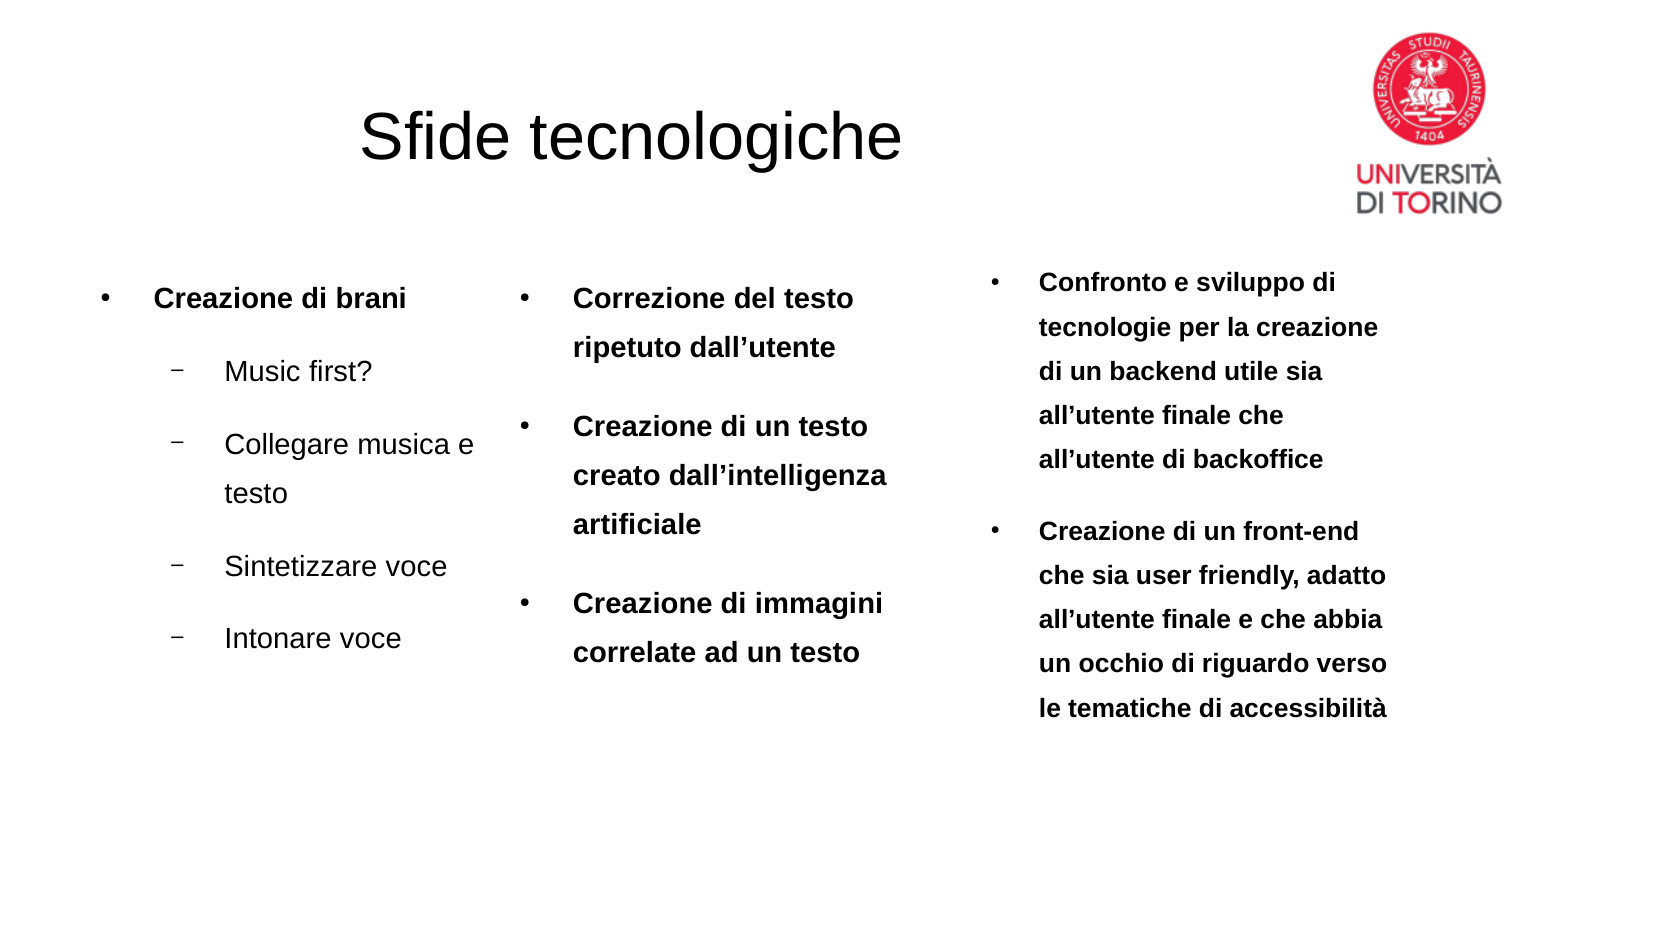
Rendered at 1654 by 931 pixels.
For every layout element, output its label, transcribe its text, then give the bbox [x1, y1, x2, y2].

list Correzione del testo ripetuto dall’utente Creazione di un testo creato dall’intelligenza artificiale Creazione di immagini correlate ad un testo [501, 265, 922, 758]
picture [1299, 0, 1549, 237]
list Confronto e sviluppo di tecnologie per la creazione di un backend utile sia all’utente finale che all’utente di backoffice Creazione di un front-end che sia user friendly, adatto all’utente finale e che abbia un occhio di riguardo verso le tematiche di accessibilità [974, 252, 1394, 745]
title Sfide tecnologiche [82, 37, 1182, 237]
list Creazione di brani Music first? Collegare musica e testo Sintetizzare voce Intonare voce [82, 265, 501, 758]
